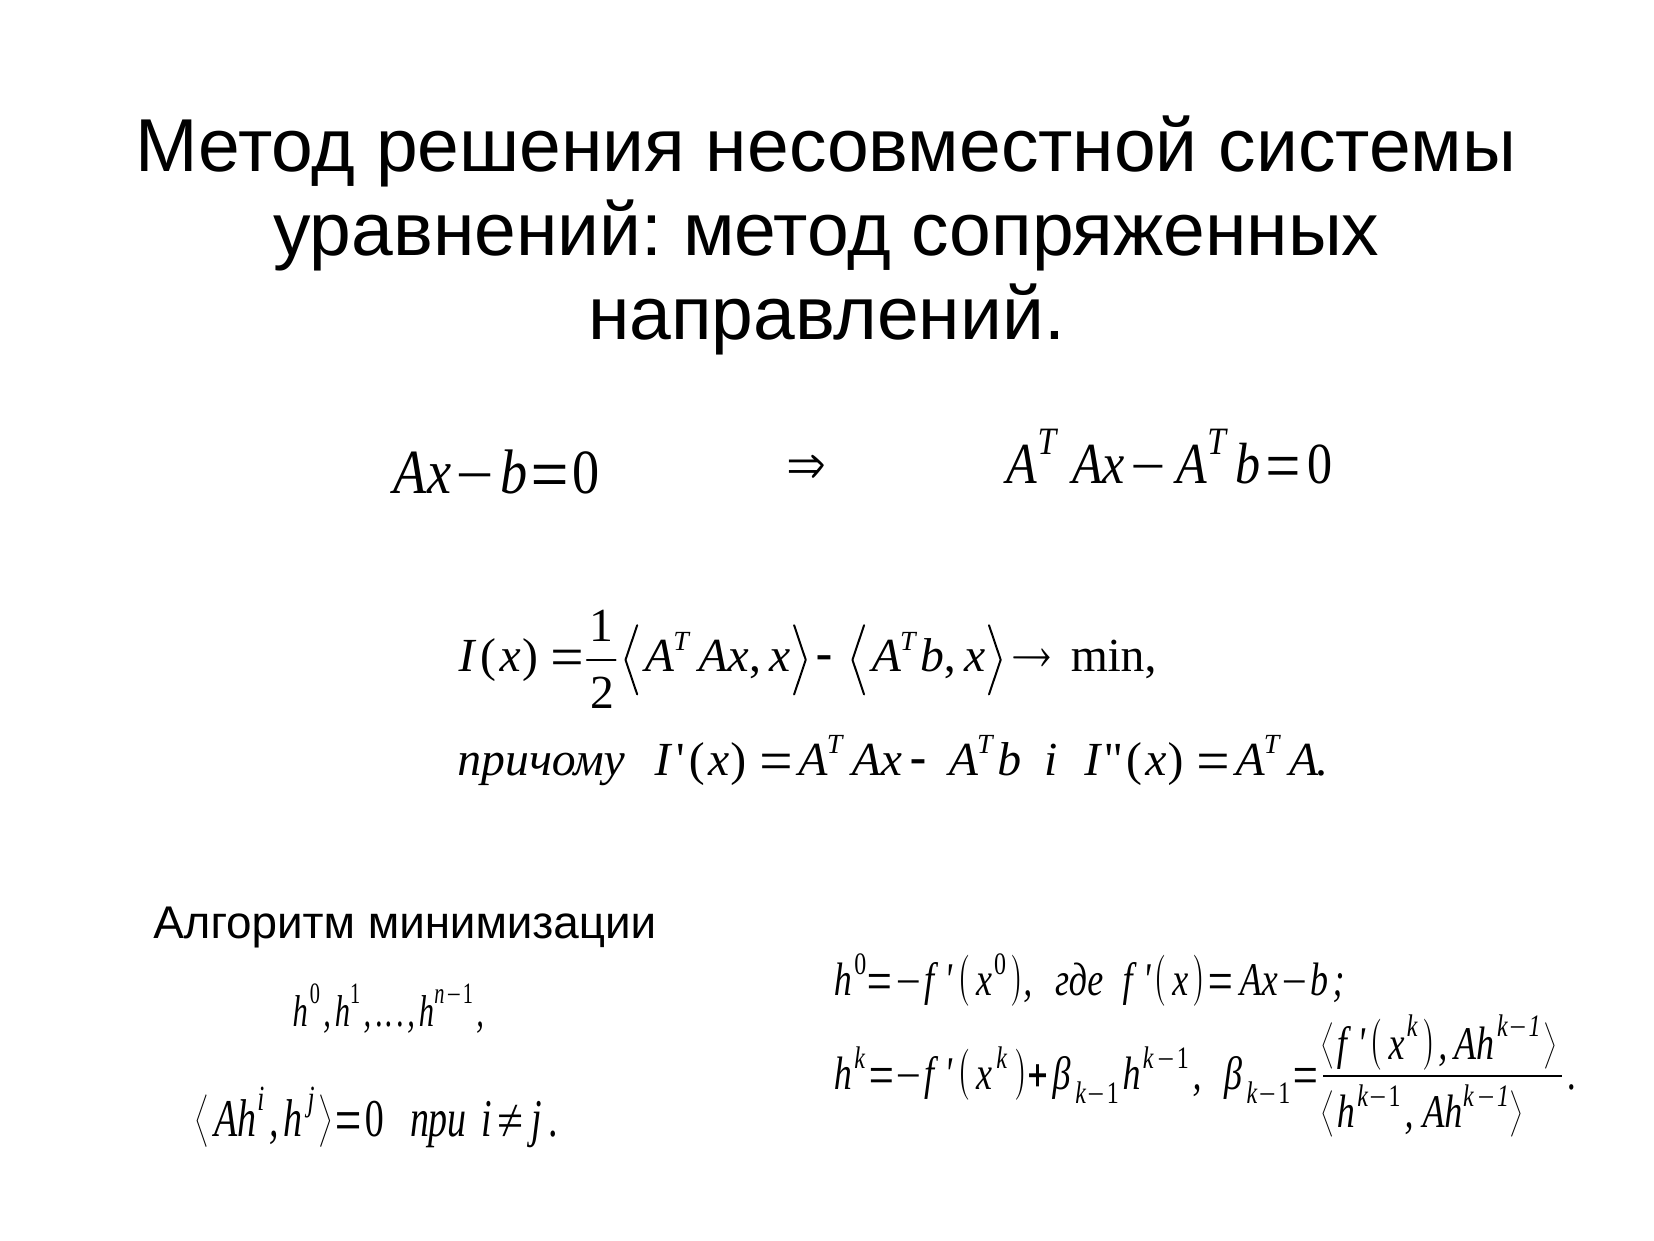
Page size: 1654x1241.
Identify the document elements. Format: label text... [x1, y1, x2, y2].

chart [825, 945, 1593, 1141]
title Метод решения несовместной системы уравнений: метод сопряженных направлений. [82, 103, 1571, 356]
chart [450, 596, 1332, 796]
chart [375, 435, 620, 506]
chart [987, 421, 1351, 496]
chart [285, 978, 495, 1036]
chart [773, 450, 839, 481]
chart [186, 1080, 571, 1149]
title Алгоритм минимизации [30, 840, 781, 1006]
